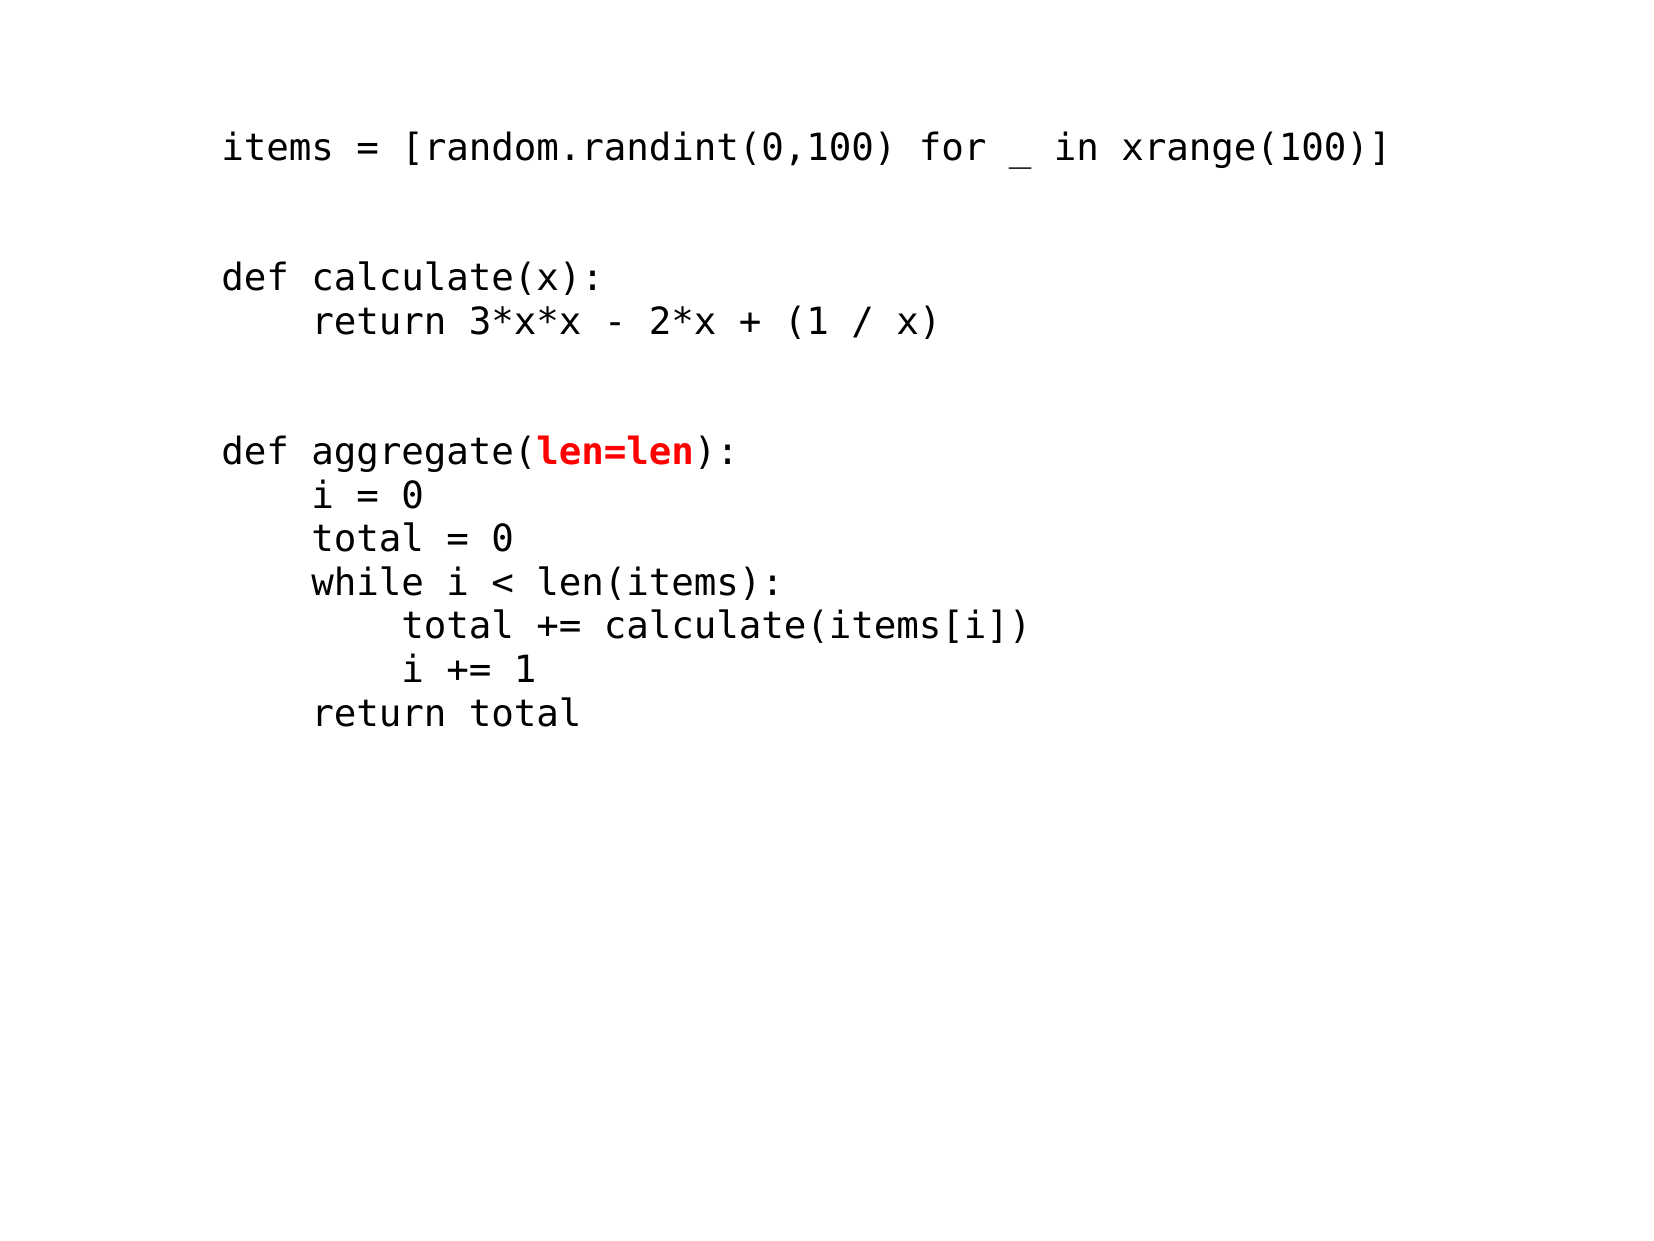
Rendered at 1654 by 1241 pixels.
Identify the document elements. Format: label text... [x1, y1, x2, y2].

text_box items = [random.randint(0,100) for _ in xrange(100)] def calculate(x): return 3*x*x - 2*x + (1 / x) def aggregate(len=len): i = 0 total = 0 while i < len(items): total += calculate(items[i]) i += 1 return total [206, 118, 1477, 786]
